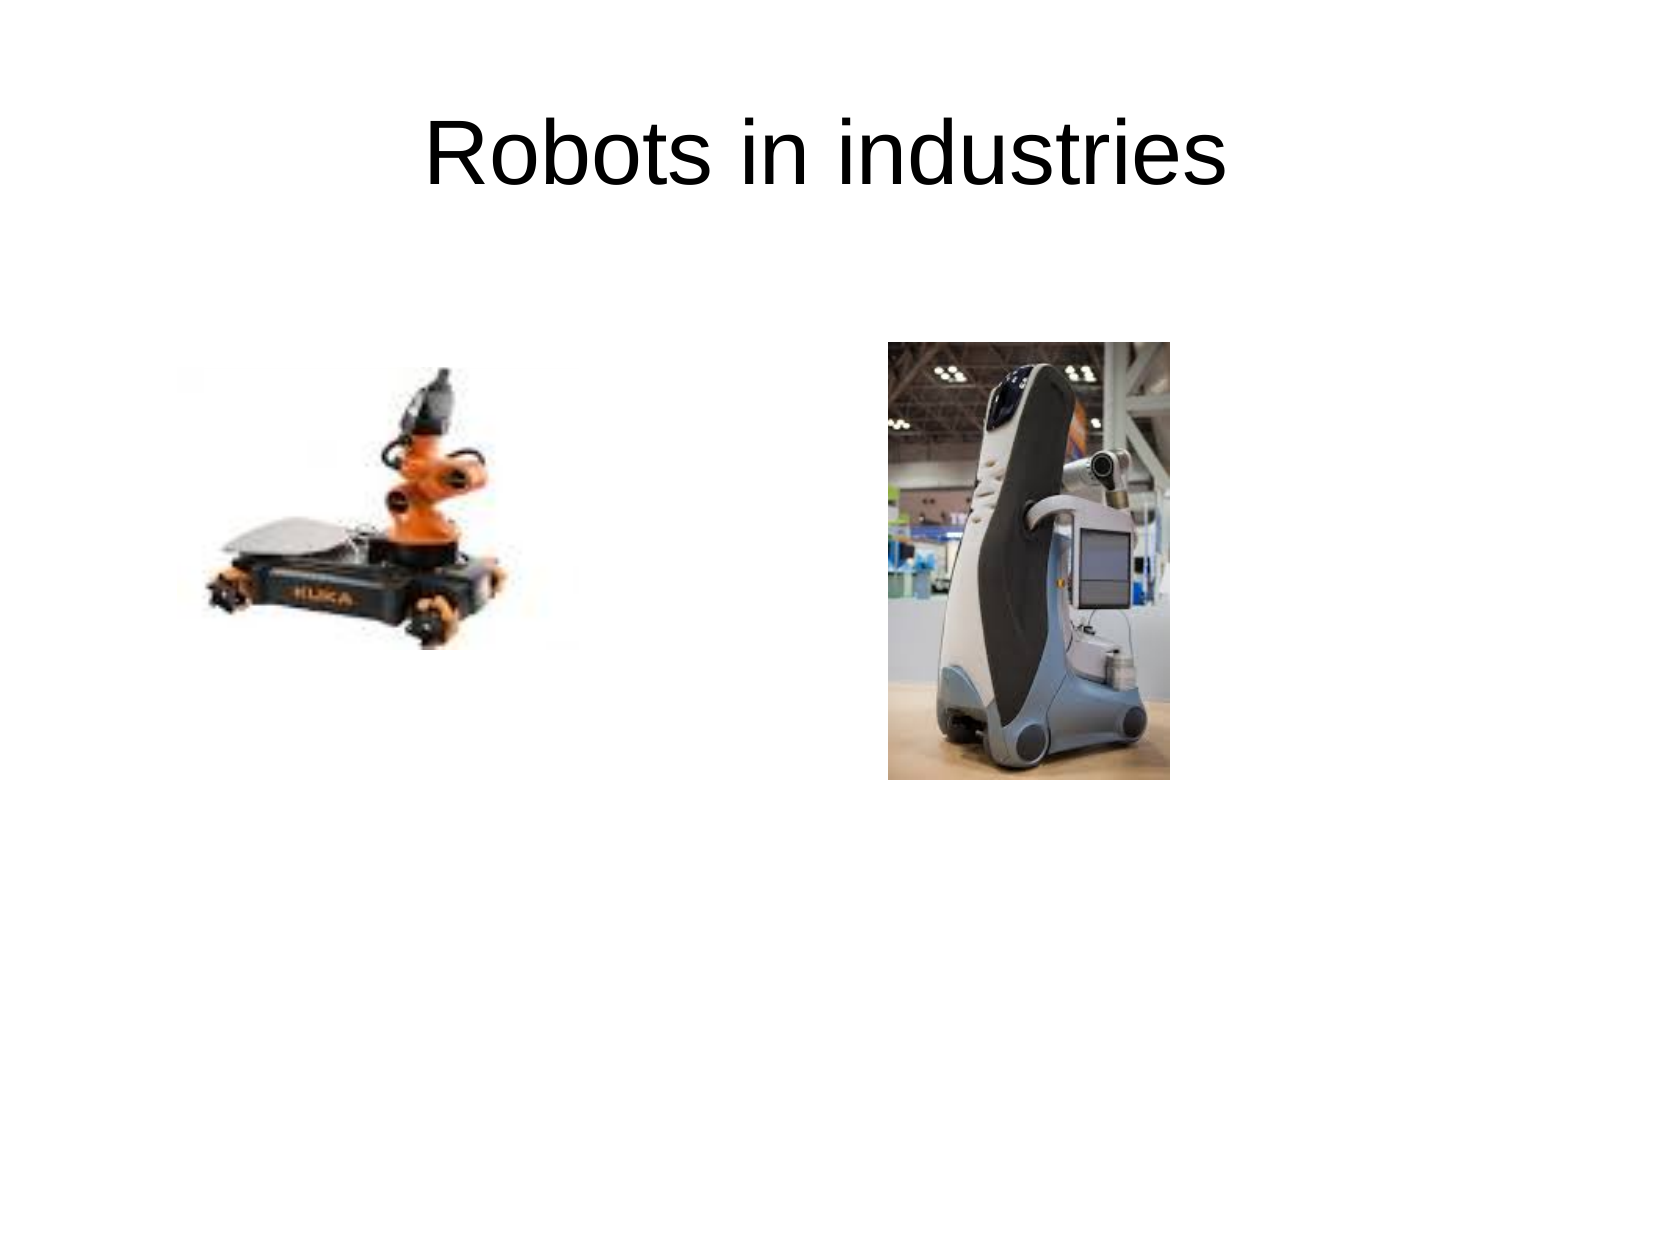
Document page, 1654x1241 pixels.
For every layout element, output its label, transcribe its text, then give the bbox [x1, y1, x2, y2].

picture [177, 367, 579, 650]
picture [888, 342, 1170, 780]
title Robots in industries [82, 49, 1571, 257]
